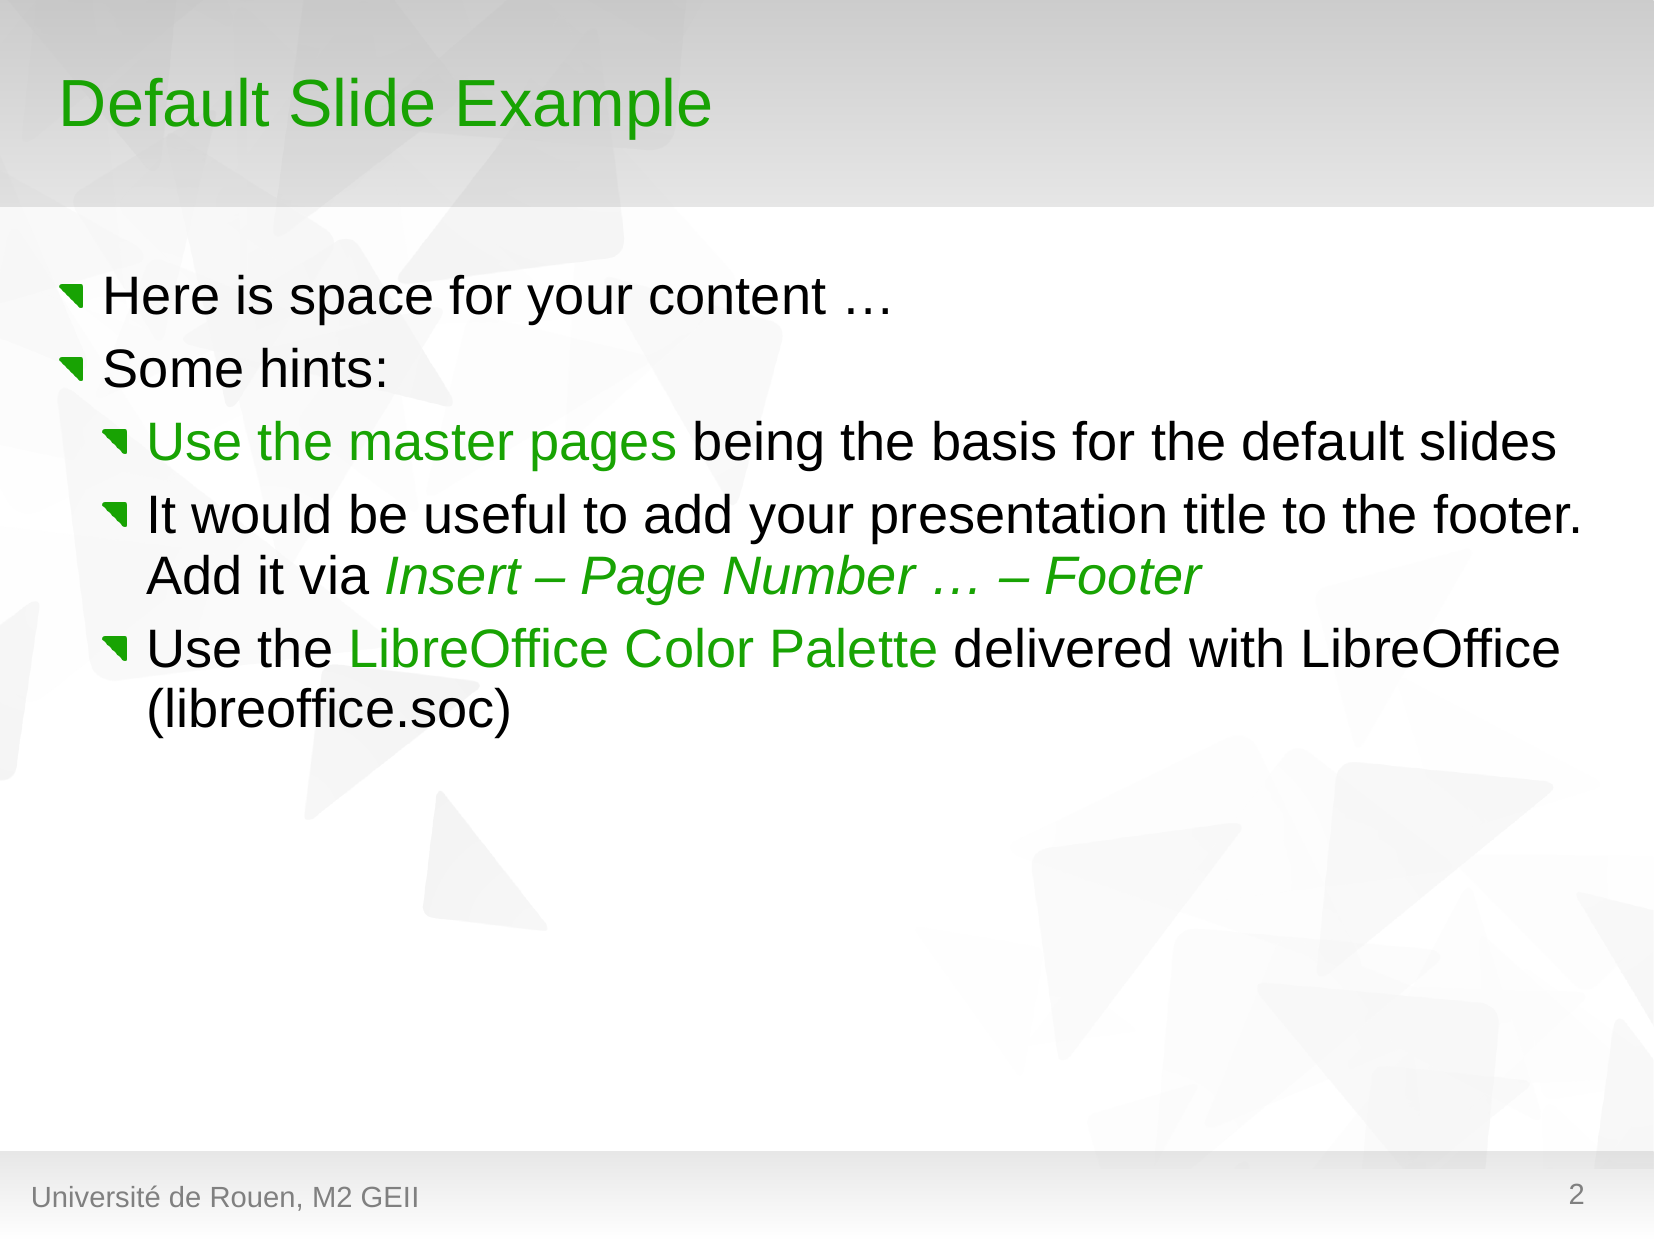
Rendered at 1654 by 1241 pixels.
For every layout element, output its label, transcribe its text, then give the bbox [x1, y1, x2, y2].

picture [0, 0, 783, 931]
list Here is space for your content … Some hints: Use the master pages being the basis for the default slides It would be useful to add your presentation title to the footer. Add it via Insert – Page Number … – Footer Use the LibreOffice Color Palette delivered with LibreOffice (libreoffice.soc) [59, 265, 1595, 986]
picture [915, 548, 1654, 1169]
title Default Slide Example [59, 29, 1595, 178]
